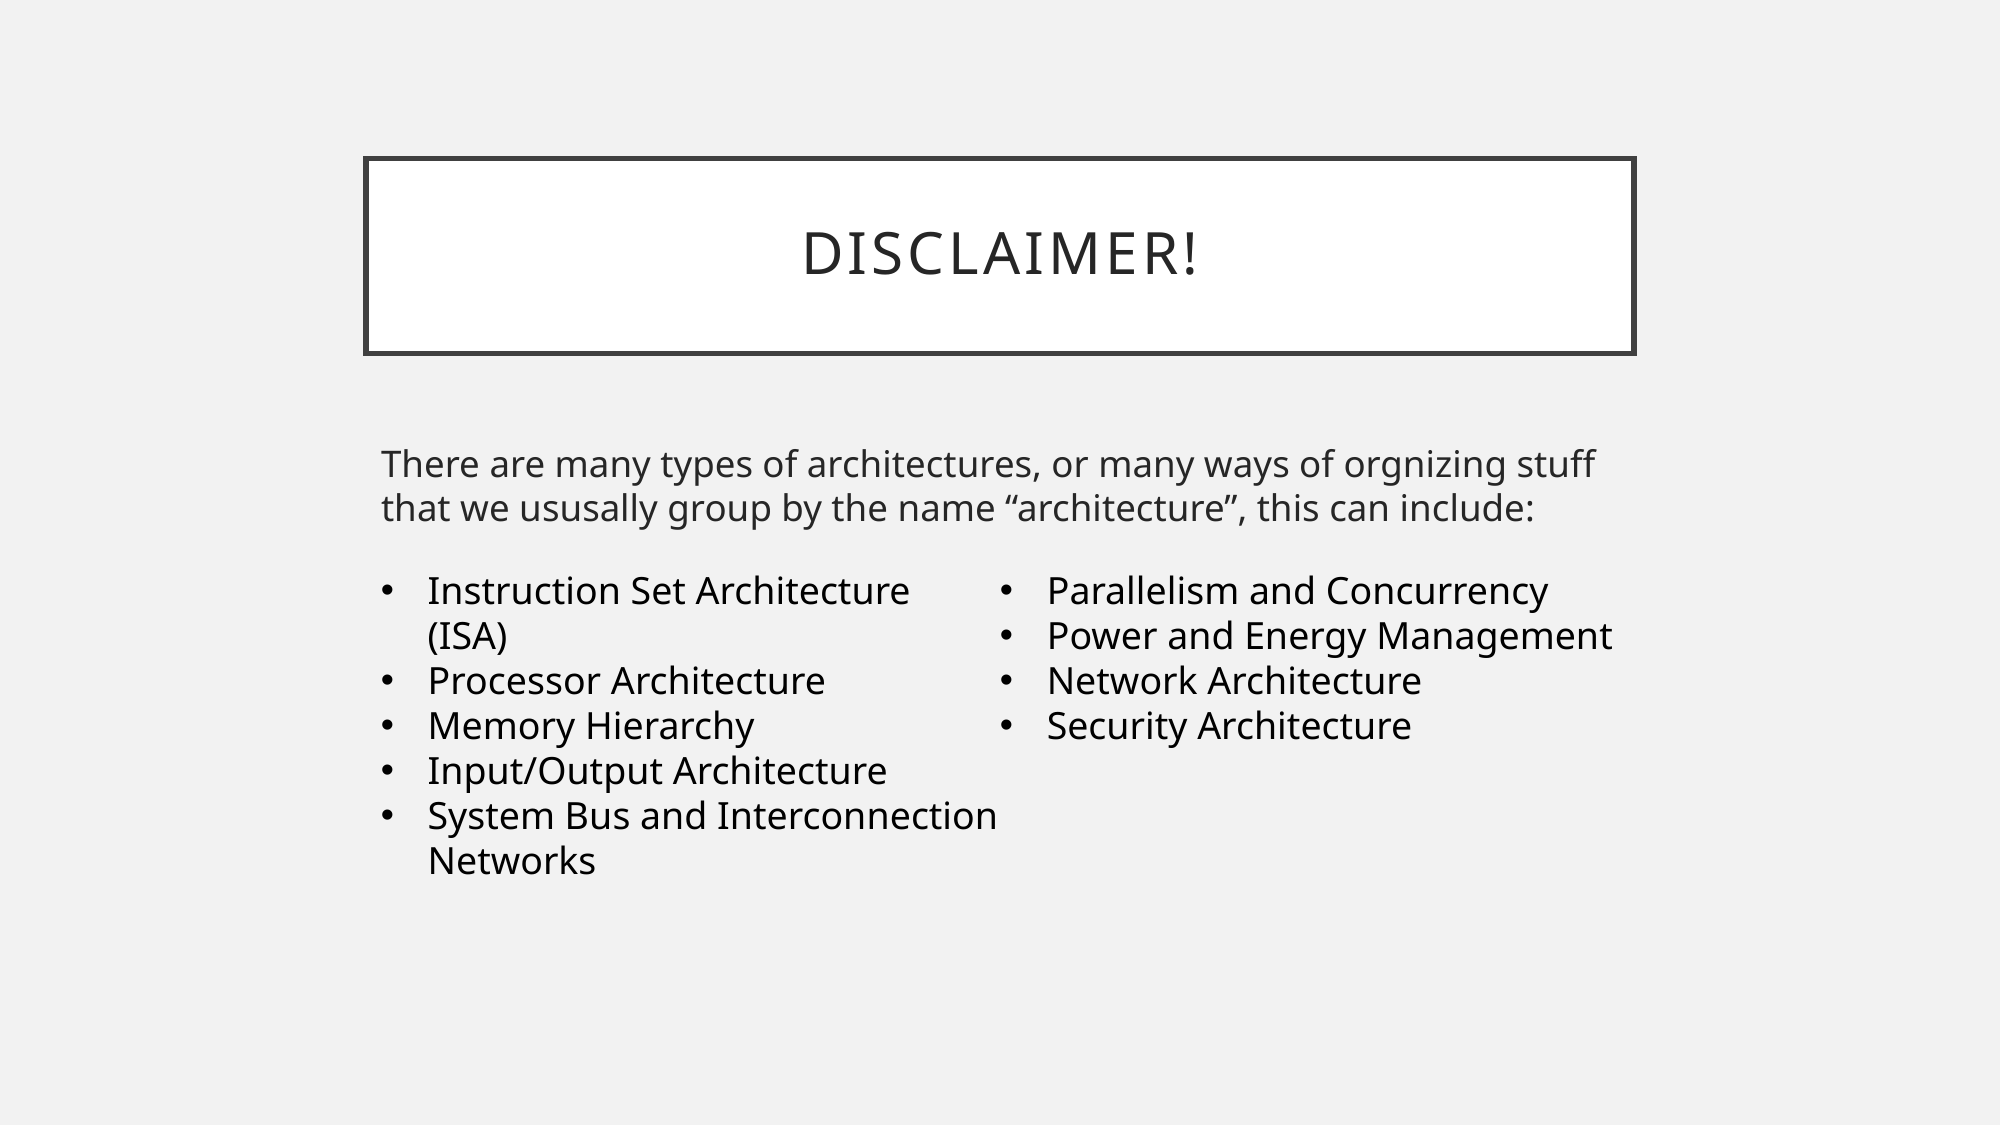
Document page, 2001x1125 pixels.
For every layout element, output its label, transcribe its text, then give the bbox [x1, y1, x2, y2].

list There are many types of architectures, or many ways of orgnizing stuff that we ususally group by the name “architecture”, this can include: [366, 432, 1634, 542]
text_box Instruction Set Architecture (ISA) Processor Architecture Memory Hierarchy Input/Output Architecture System Bus and Interconnection Networks Parallelism and Concurrency Power and Energy Management Network Architecture Security Architecture [366, 559, 1634, 1057]
title Disclaimer! [366, 158, 1634, 354]
